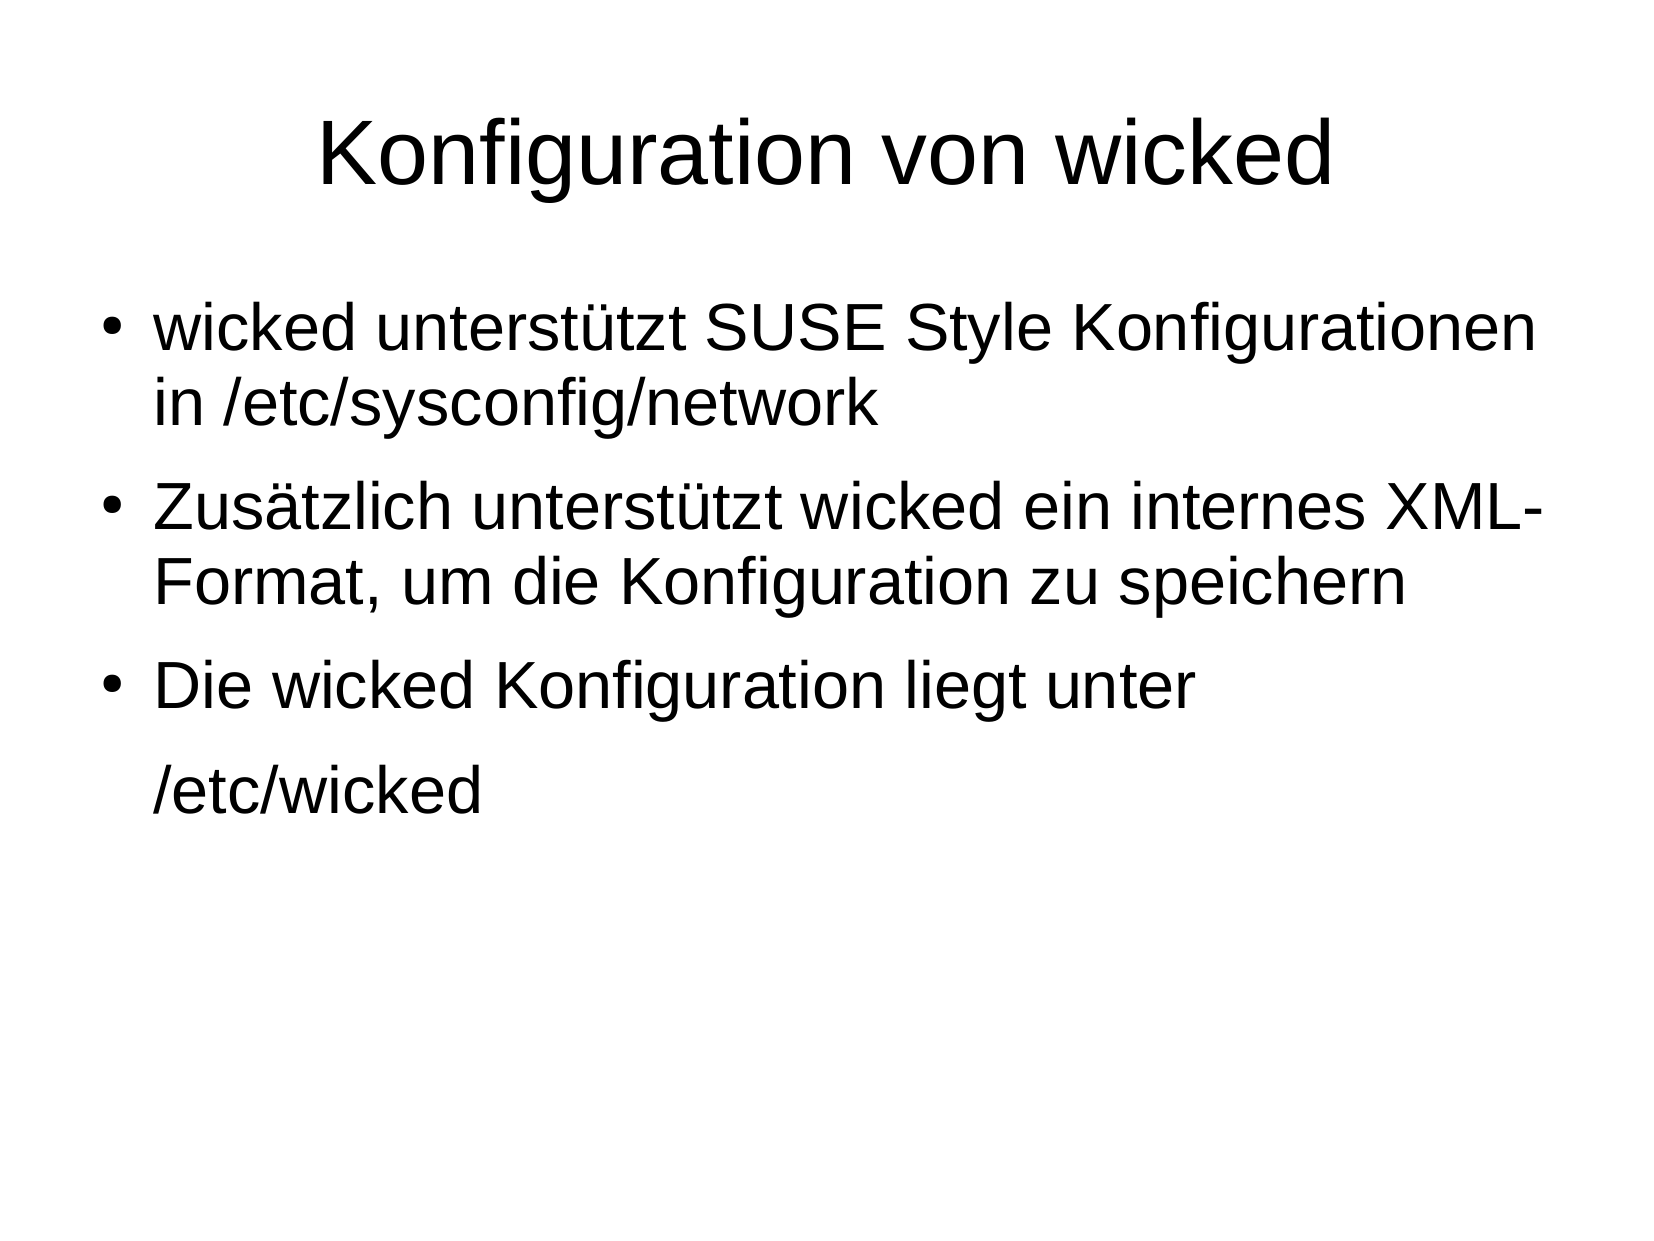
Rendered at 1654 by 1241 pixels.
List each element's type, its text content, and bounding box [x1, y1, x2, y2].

list wicked unterstützt SUSE Style Konfigurationen in /etc/sysconfig/network Zusätzlich unterstützt wicked ein internes XML-Format, um die Konfiguration zu speichern Die wicked Konfiguration liegt unter /etc/wicked [82, 290, 1571, 1010]
title Konfiguration von wicked [82, 49, 1571, 257]
